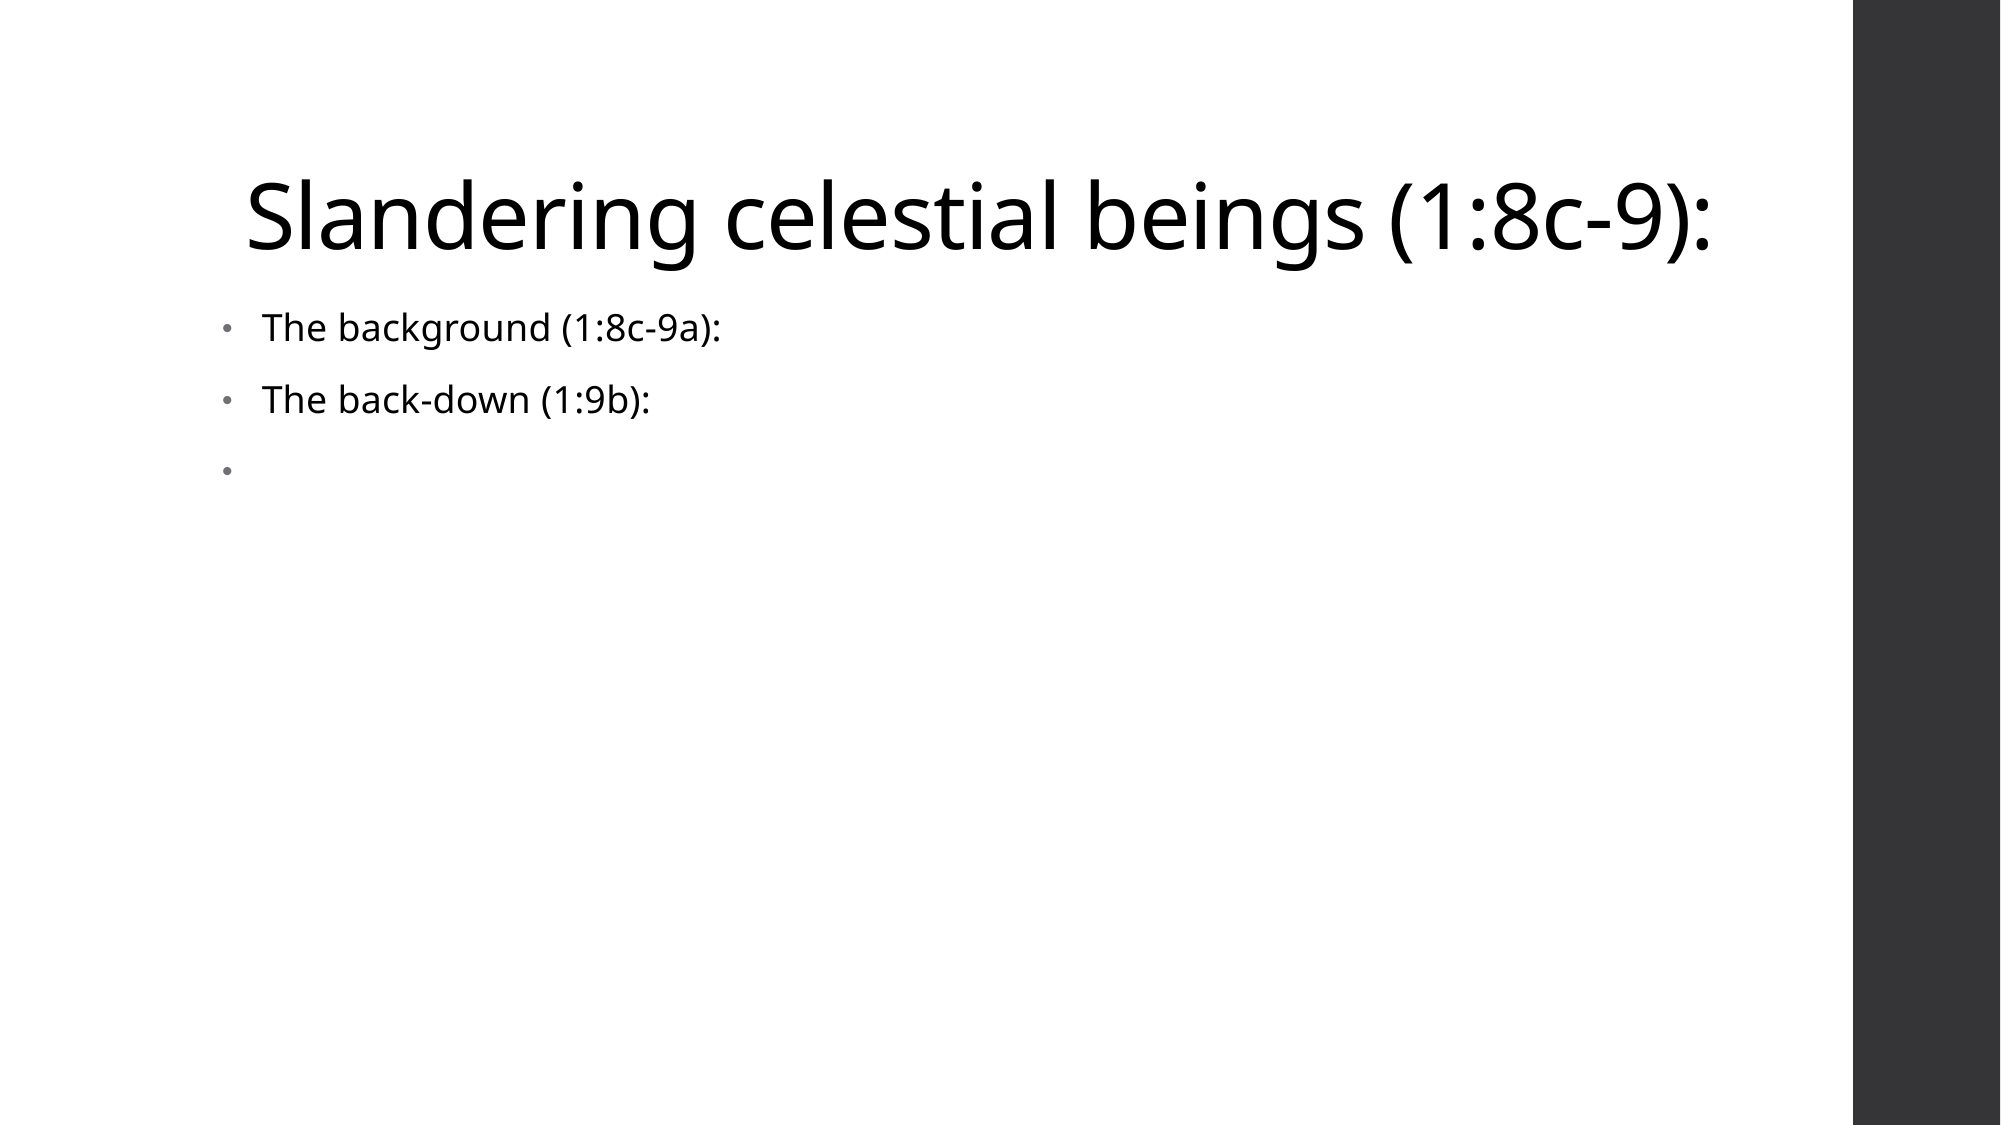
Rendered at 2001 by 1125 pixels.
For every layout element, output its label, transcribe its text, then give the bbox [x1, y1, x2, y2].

list The background (1:8c-9a): The back-down (1:9b): [206, 299, 1617, 1014]
title Slandering celestial beings (1:8c-9): [206, 60, 1797, 278]
